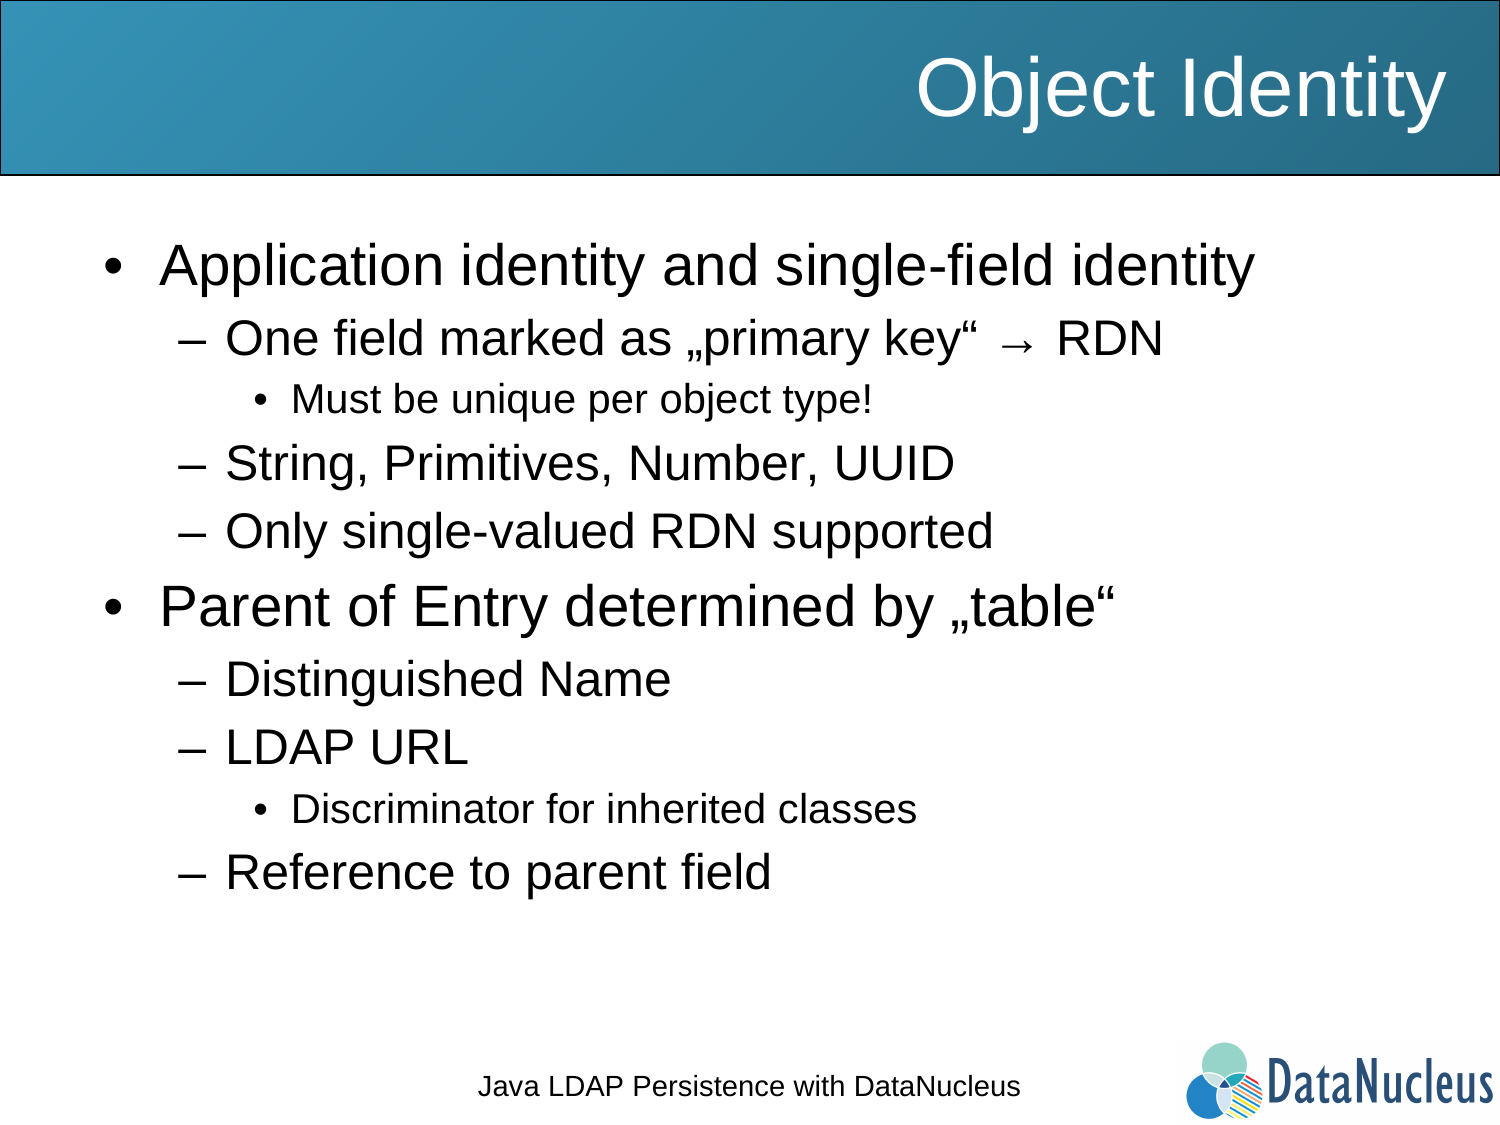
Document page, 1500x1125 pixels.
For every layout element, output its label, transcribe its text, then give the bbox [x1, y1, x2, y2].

title Object Identity [88, 12, 1463, 163]
picture [1178, 1038, 1500, 1125]
list Application identity and single-field identity One field marked as „primary key“ → RDN Must be unique per object type! String, Primitives, Number, UUID Only single-valued RDN supported Parent of Entry determined by „table“ Distinguished Name LDAP URL Discriminator for inherited classes Reference to parent field [88, 224, 1439, 945]
